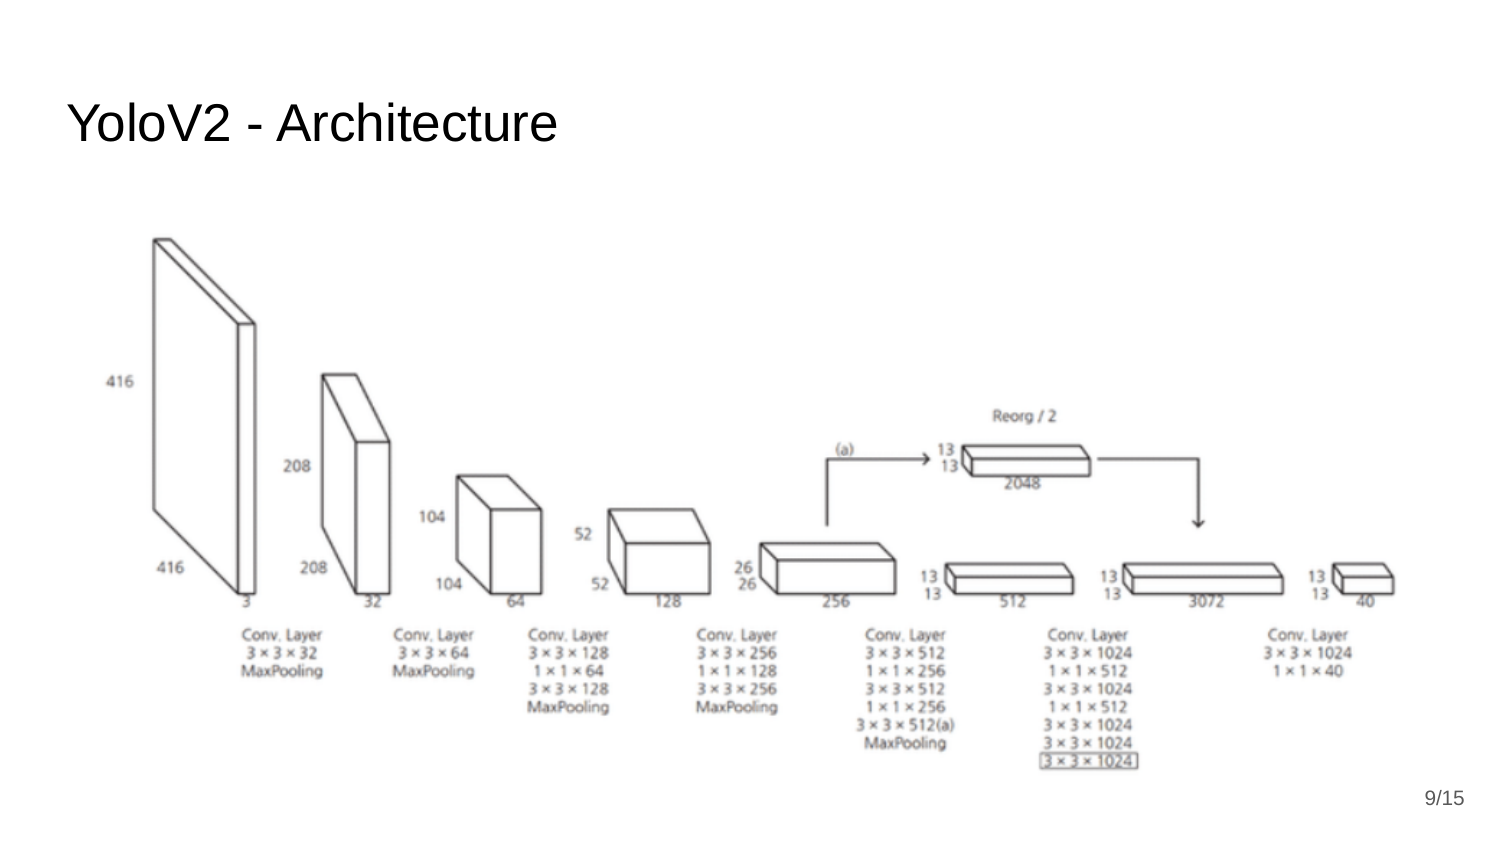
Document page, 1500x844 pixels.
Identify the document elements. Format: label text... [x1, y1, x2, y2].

title YoloV2 - Architecture [51, 72, 1449, 167]
picture [50, 186, 1450, 814]
slide_number <number>/15 [1389, 764, 1480, 830]
